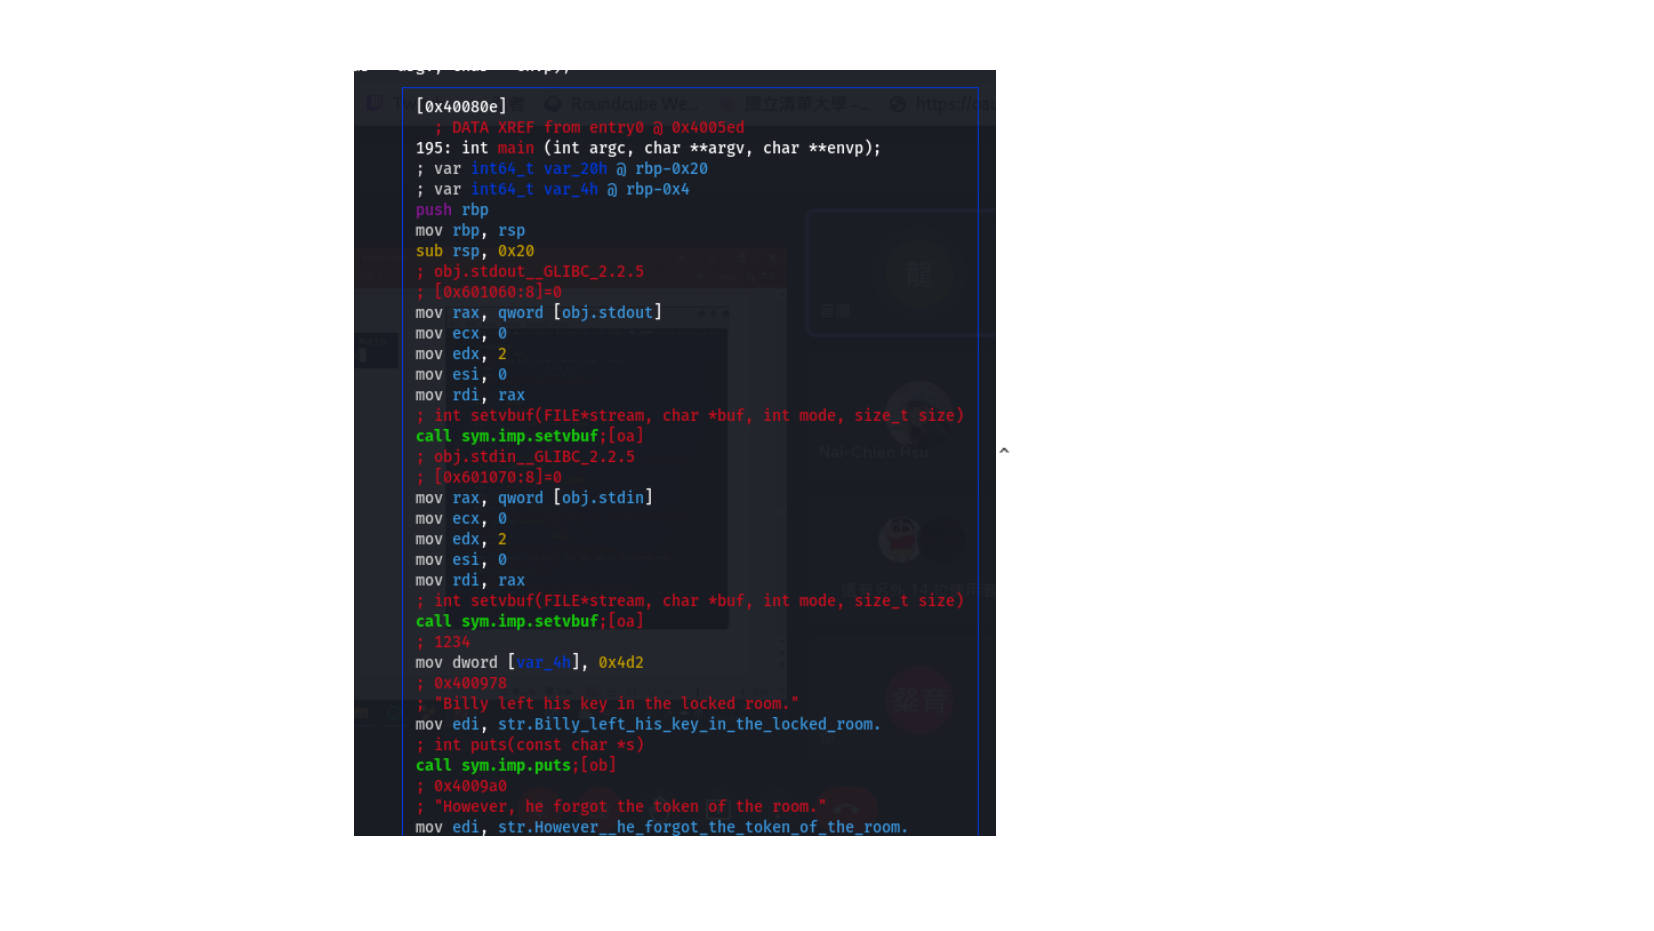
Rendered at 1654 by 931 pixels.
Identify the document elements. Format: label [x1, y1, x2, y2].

picture [354, 70, 1100, 836]
